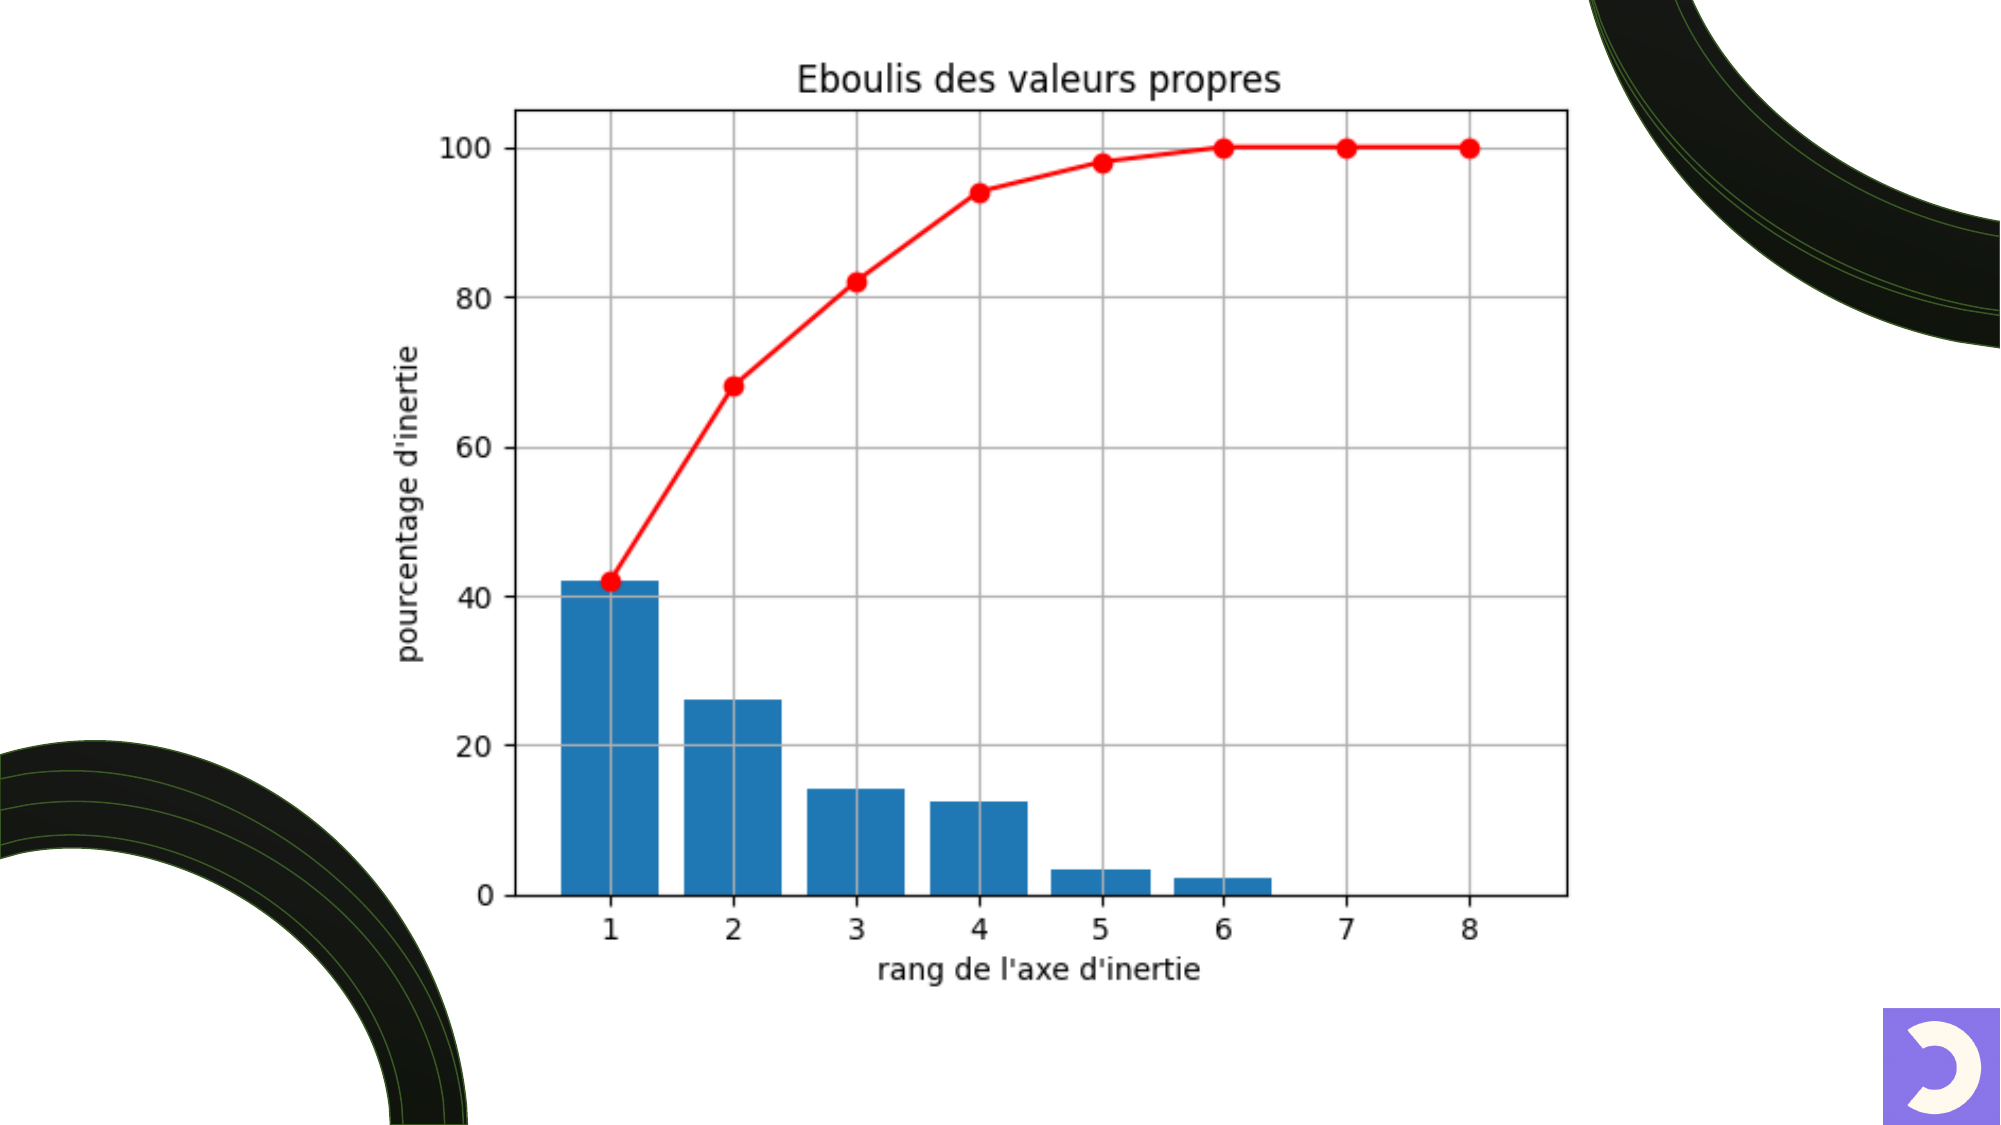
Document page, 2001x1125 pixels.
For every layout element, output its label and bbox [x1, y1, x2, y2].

picture [375, 42, 1586, 1008]
picture [1883, 1008, 2000, 1125]
text_box [0, 0, 2000, 1125]
